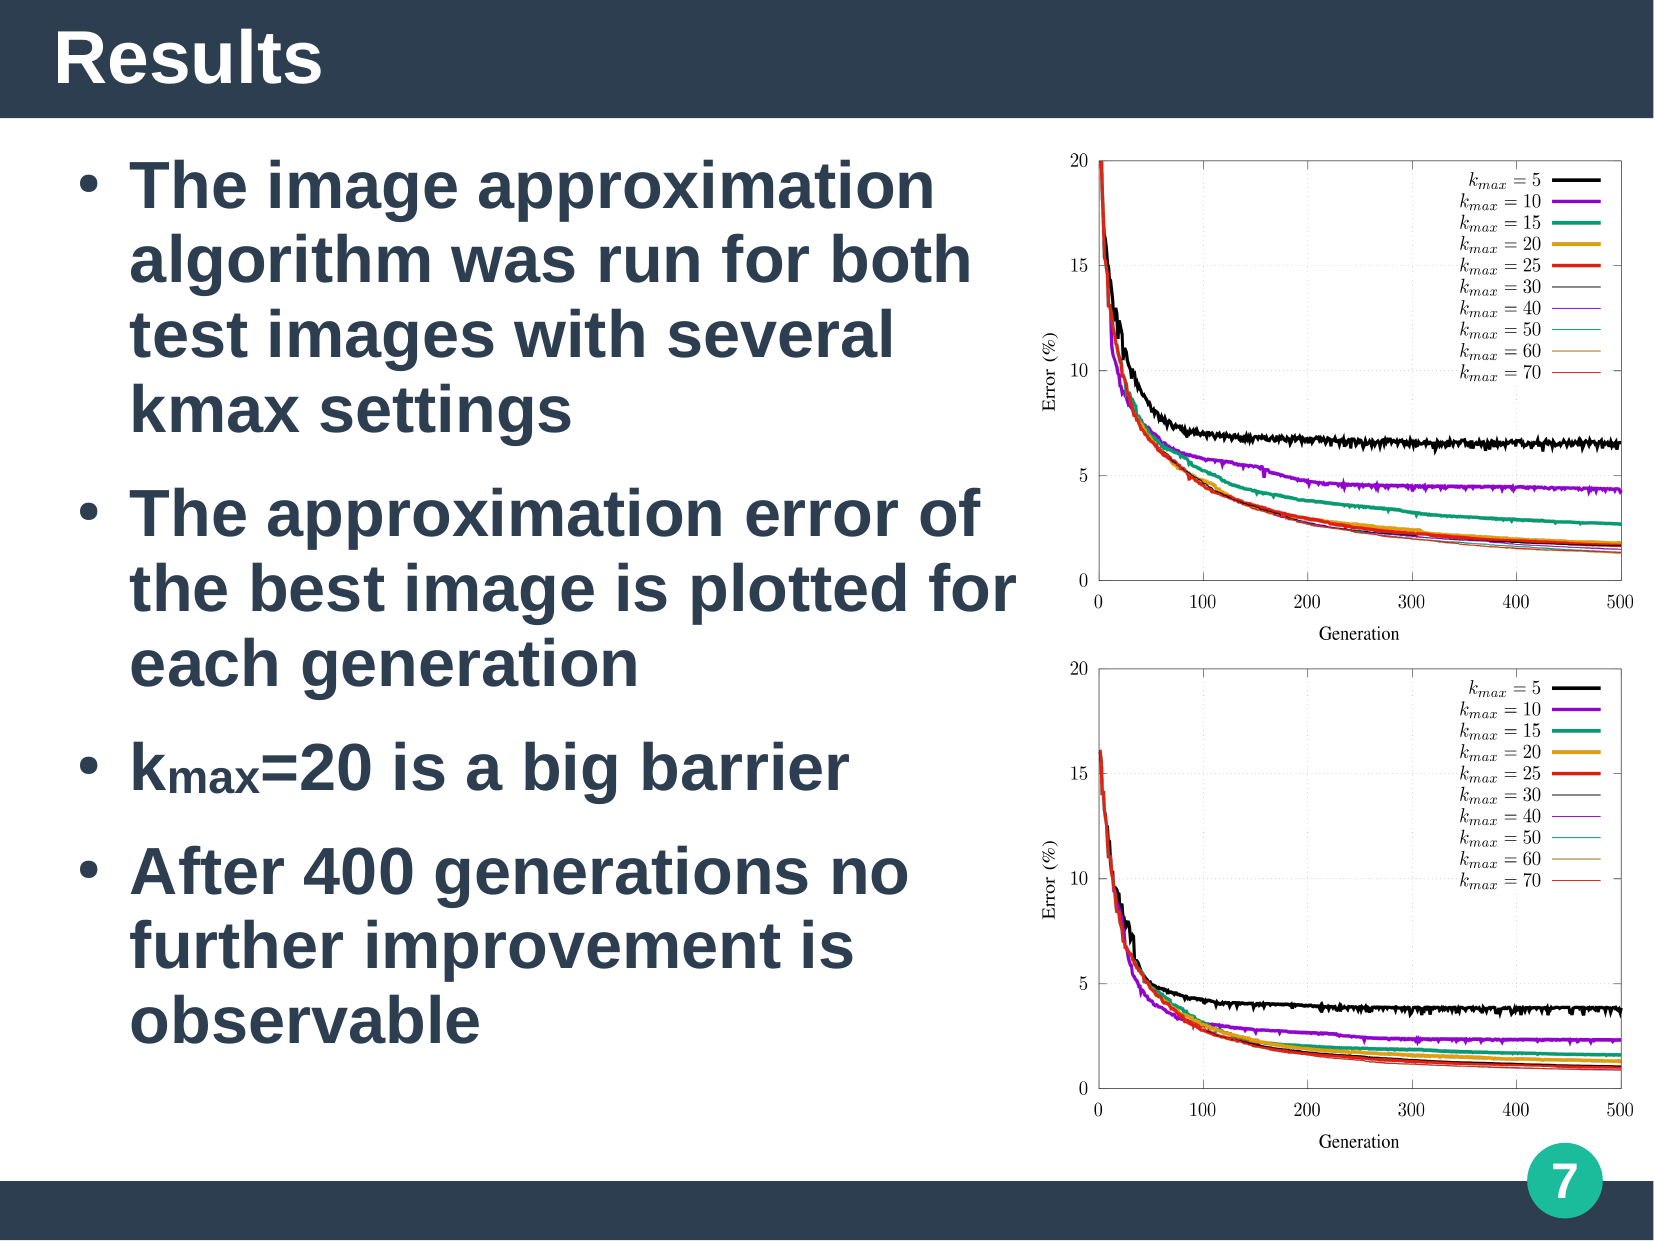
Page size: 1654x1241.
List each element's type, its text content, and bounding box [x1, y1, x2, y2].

picture [1042, 661, 1633, 1148]
title Results [53, 0, 1589, 136]
picture [1042, 153, 1633, 640]
list The image approximation algorithm was run for both test images with several kmax settings The approximation error of the best image is plotted for each generation kmax=20 is a big barrier After 400 generations no further improvement is observable [59, 147, 1034, 1182]
